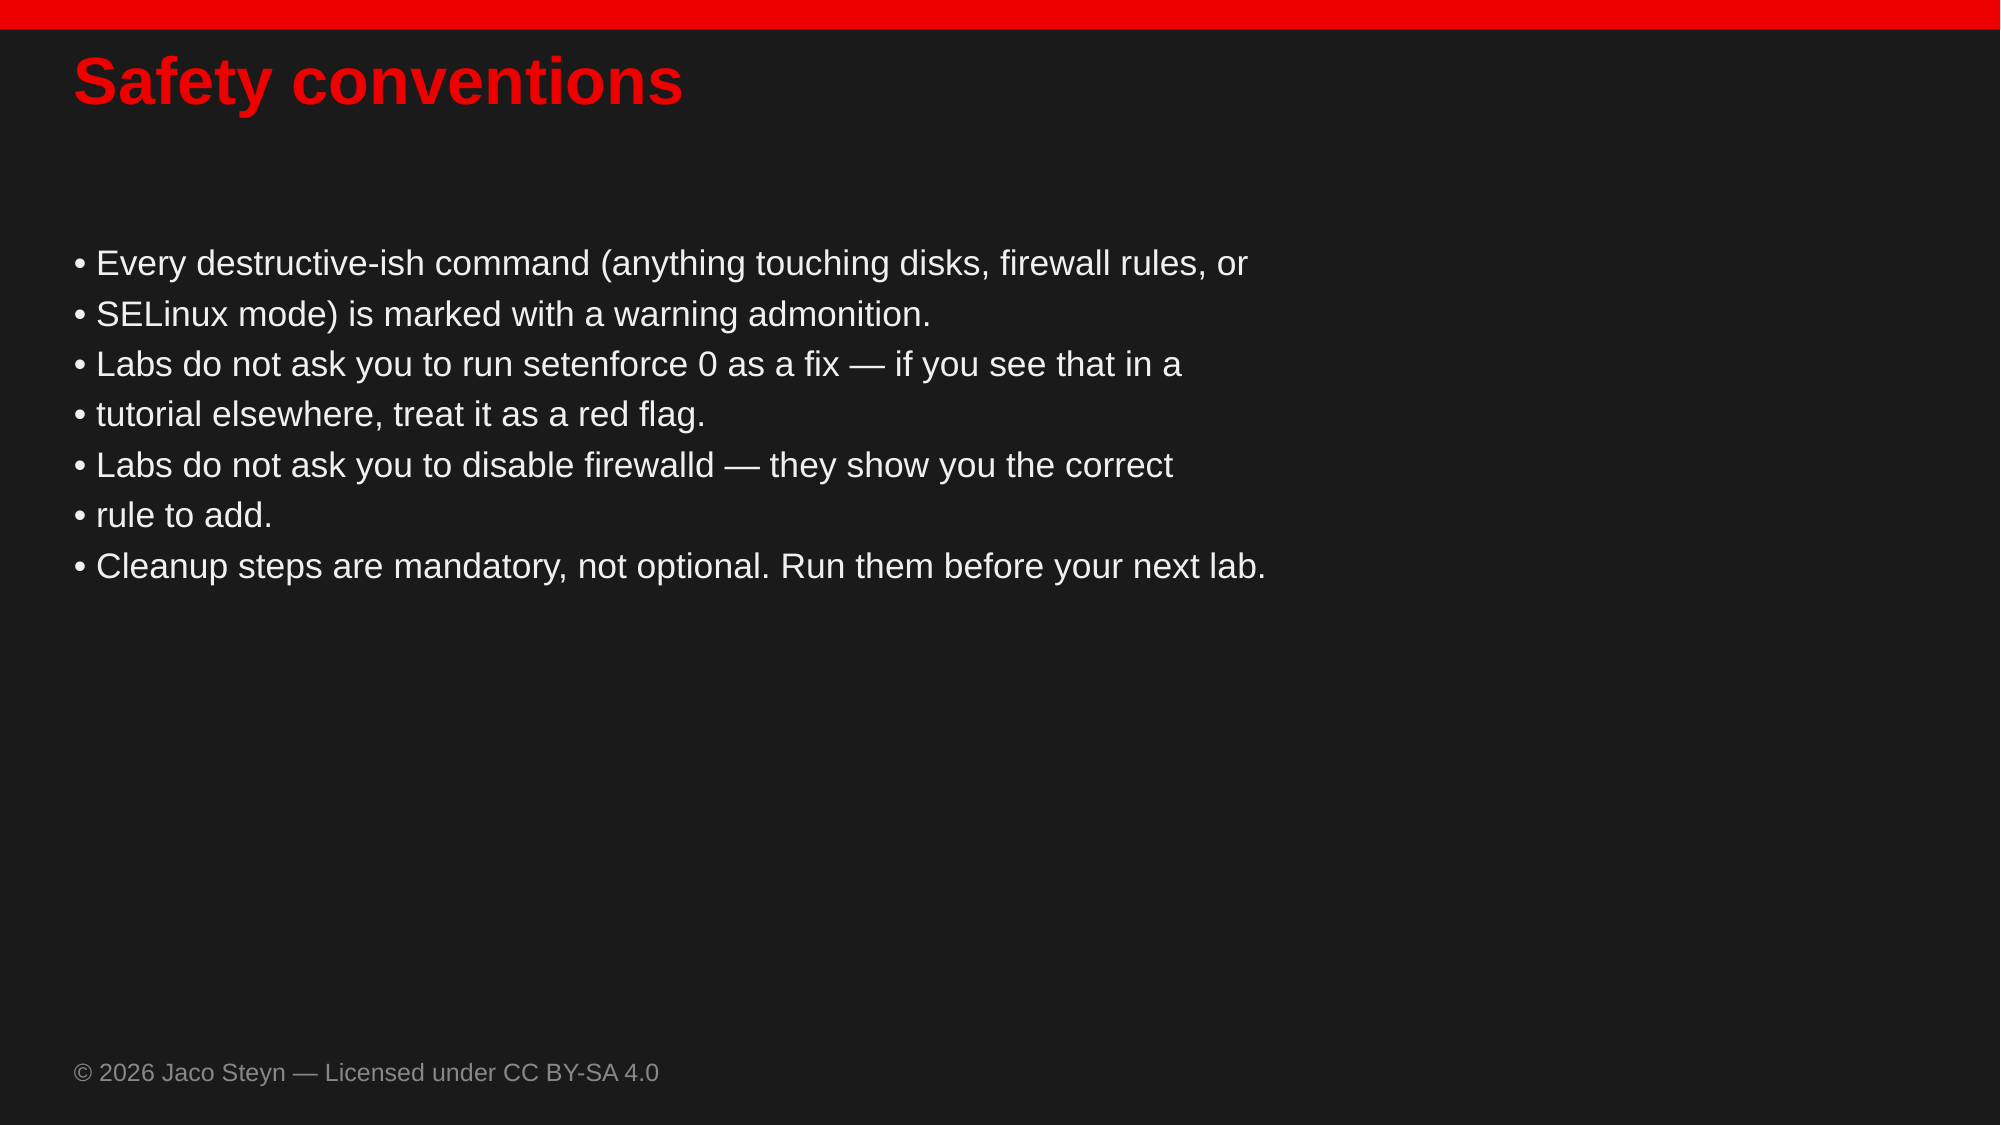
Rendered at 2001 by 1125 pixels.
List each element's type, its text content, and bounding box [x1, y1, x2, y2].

text_box © 2026 Jaco Steyn — Licensed under CC BY-SA 4.0 [59, 1051, 1942, 1093]
text_box • Every destructive-ish command (anything touching disks, firewall rules, or • SELinux mode) is marked with a warning admonition. • Labs do not ask you to run setenforce 0 as a fix — if you see that in a • tutorial elsewhere, treat it as a red flag. • Labs do not ask you to disable firewalld — they show you the correct • rule to add. • Cleanup steps are mandatory, not optional. Run them before your next lab. [59, 236, 1942, 1037]
text_box [0, 0, 2001, 30]
text_box Safety conventions [59, 36, 1942, 208]
